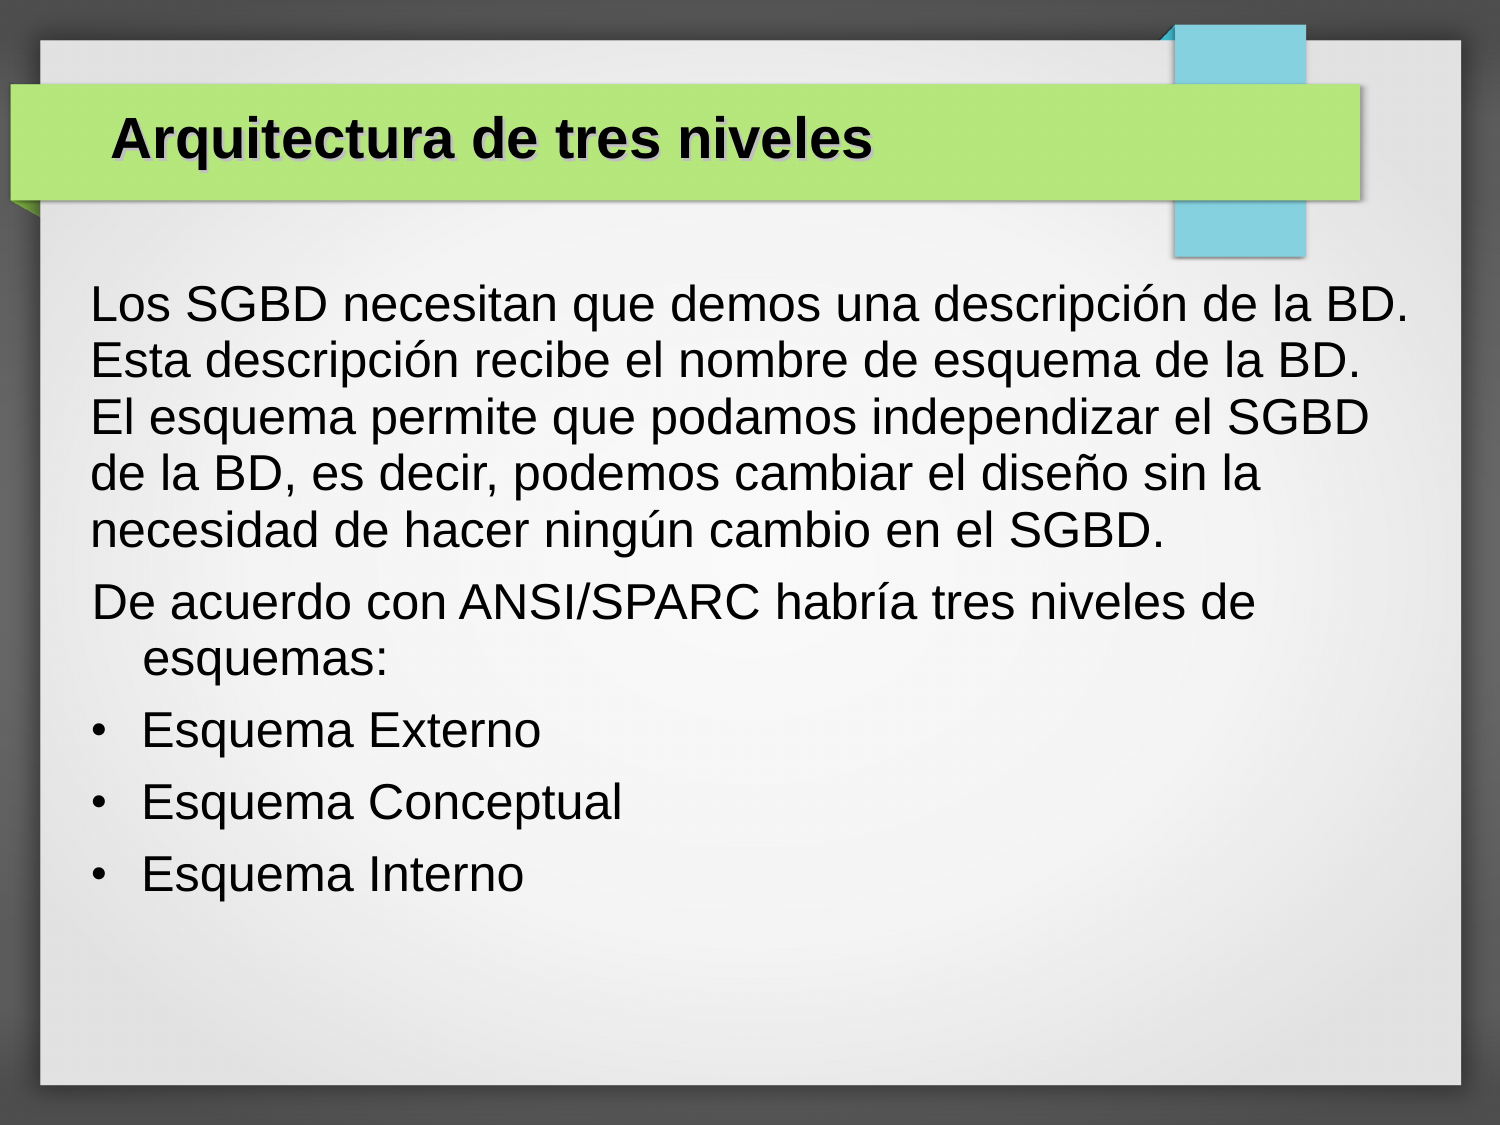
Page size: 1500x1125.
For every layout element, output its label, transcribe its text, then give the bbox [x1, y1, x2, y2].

title Arquitectura de tres niveles [75, 85, 1147, 193]
picture [0, 0, 1500, 1125]
list Los SGBD necesitan que demos una descripción de la BD. Esta descripción recibe el nombre de esquema de la BD. El esquema permite que podamos independizar el SGBD de la BD, es decir, podemos cambiar el diseño sin la necesidad de hacer ningún cambio en el SGBD. De acuerdo con ANSI/SPARC habría tres niveles de esquemas: Esquema Externo Esquema Conceptual Esquema Interno [75, 267, 1426, 921]
